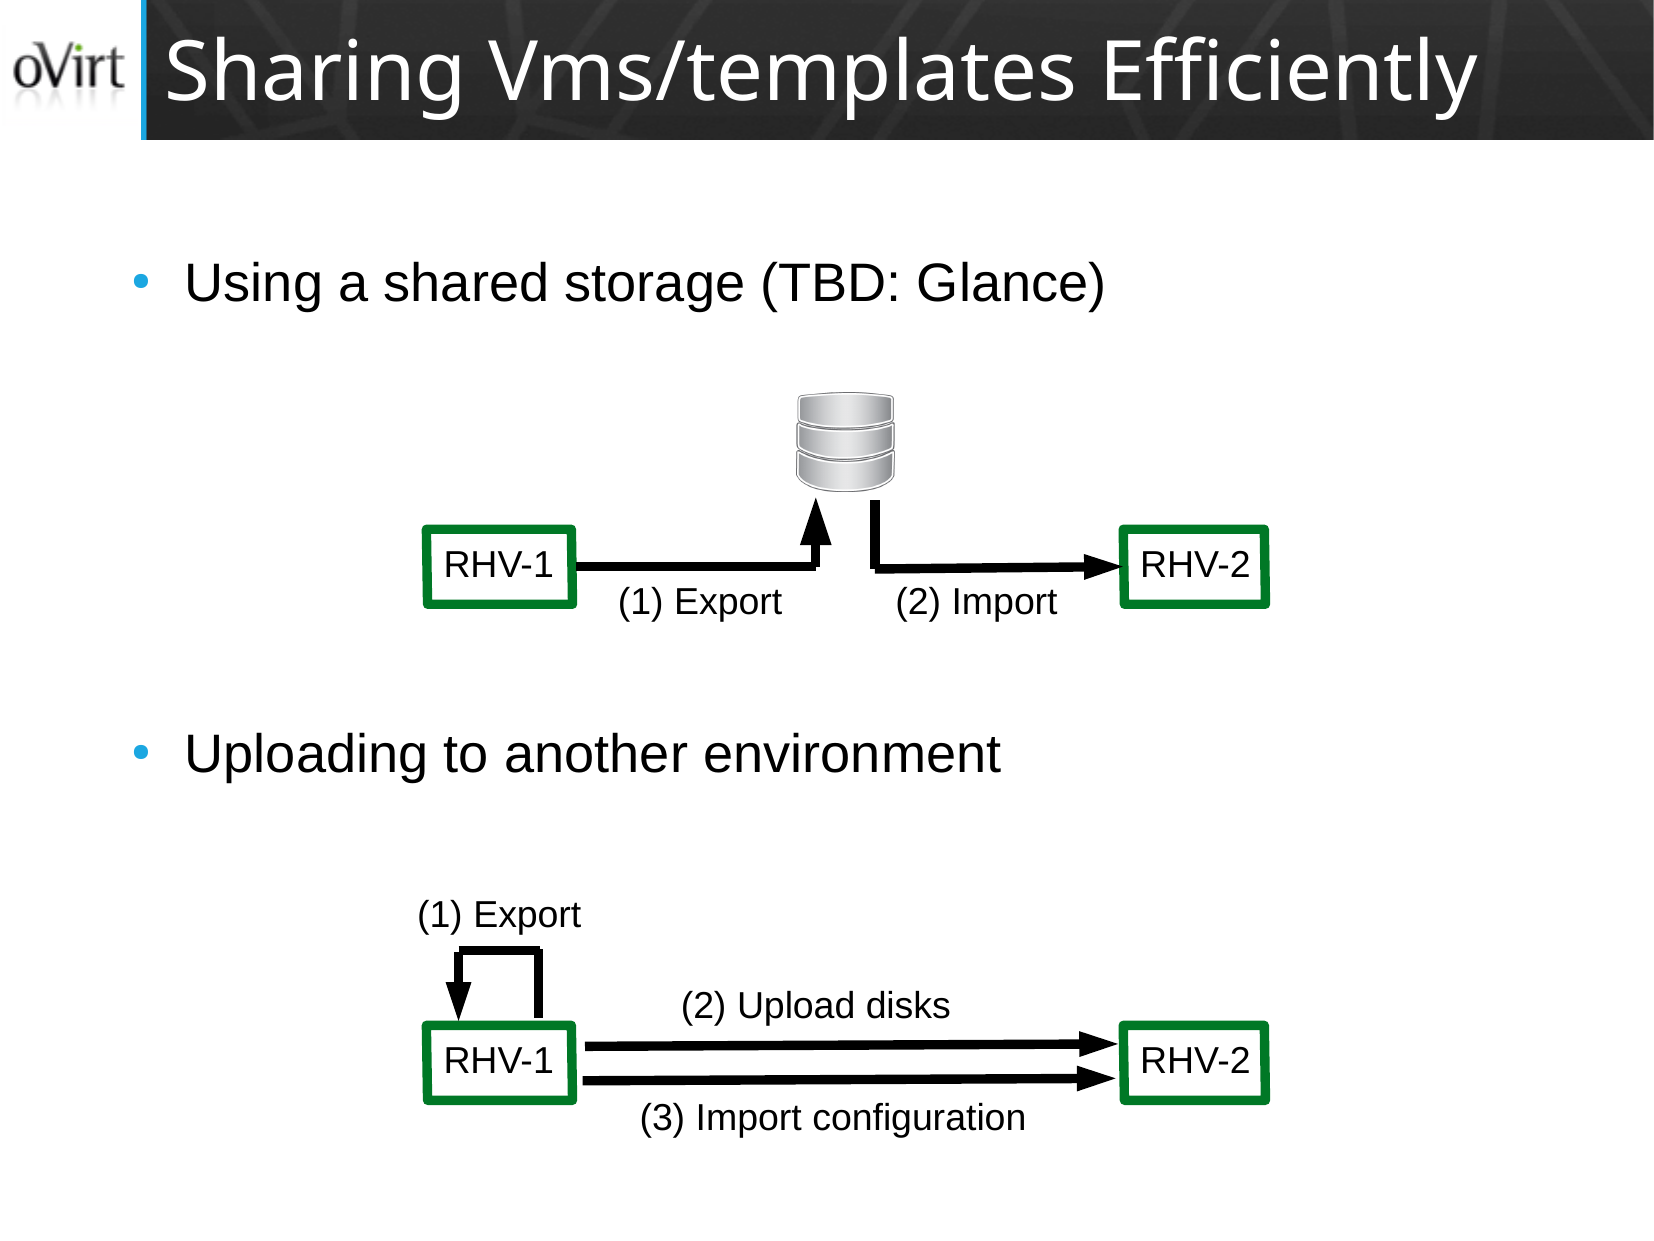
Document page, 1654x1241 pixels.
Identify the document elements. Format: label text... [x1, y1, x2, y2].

text_box Using a shared storage (TBD: Glance) Uploading to another environment [86, 244, 1576, 1185]
text_box RHV-1 [428, 1031, 573, 1090]
picture [0, 0, 1654, 140]
text_box (2) Import [880, 572, 1073, 630]
text_box RHV-1 [428, 535, 573, 594]
text_box (1) Export [603, 572, 798, 630]
title Sharing Vms/templates Efficiently [164, 18, 1653, 119]
picture [796, 392, 895, 492]
text_box (2) Upload disks [666, 976, 967, 1034]
text_box RHV-2 [1125, 1031, 1266, 1090]
text_box RHV-2 [1125, 535, 1266, 594]
text_box (3) Import configuration [624, 1089, 1042, 1146]
text_box (1) Export [402, 885, 597, 943]
